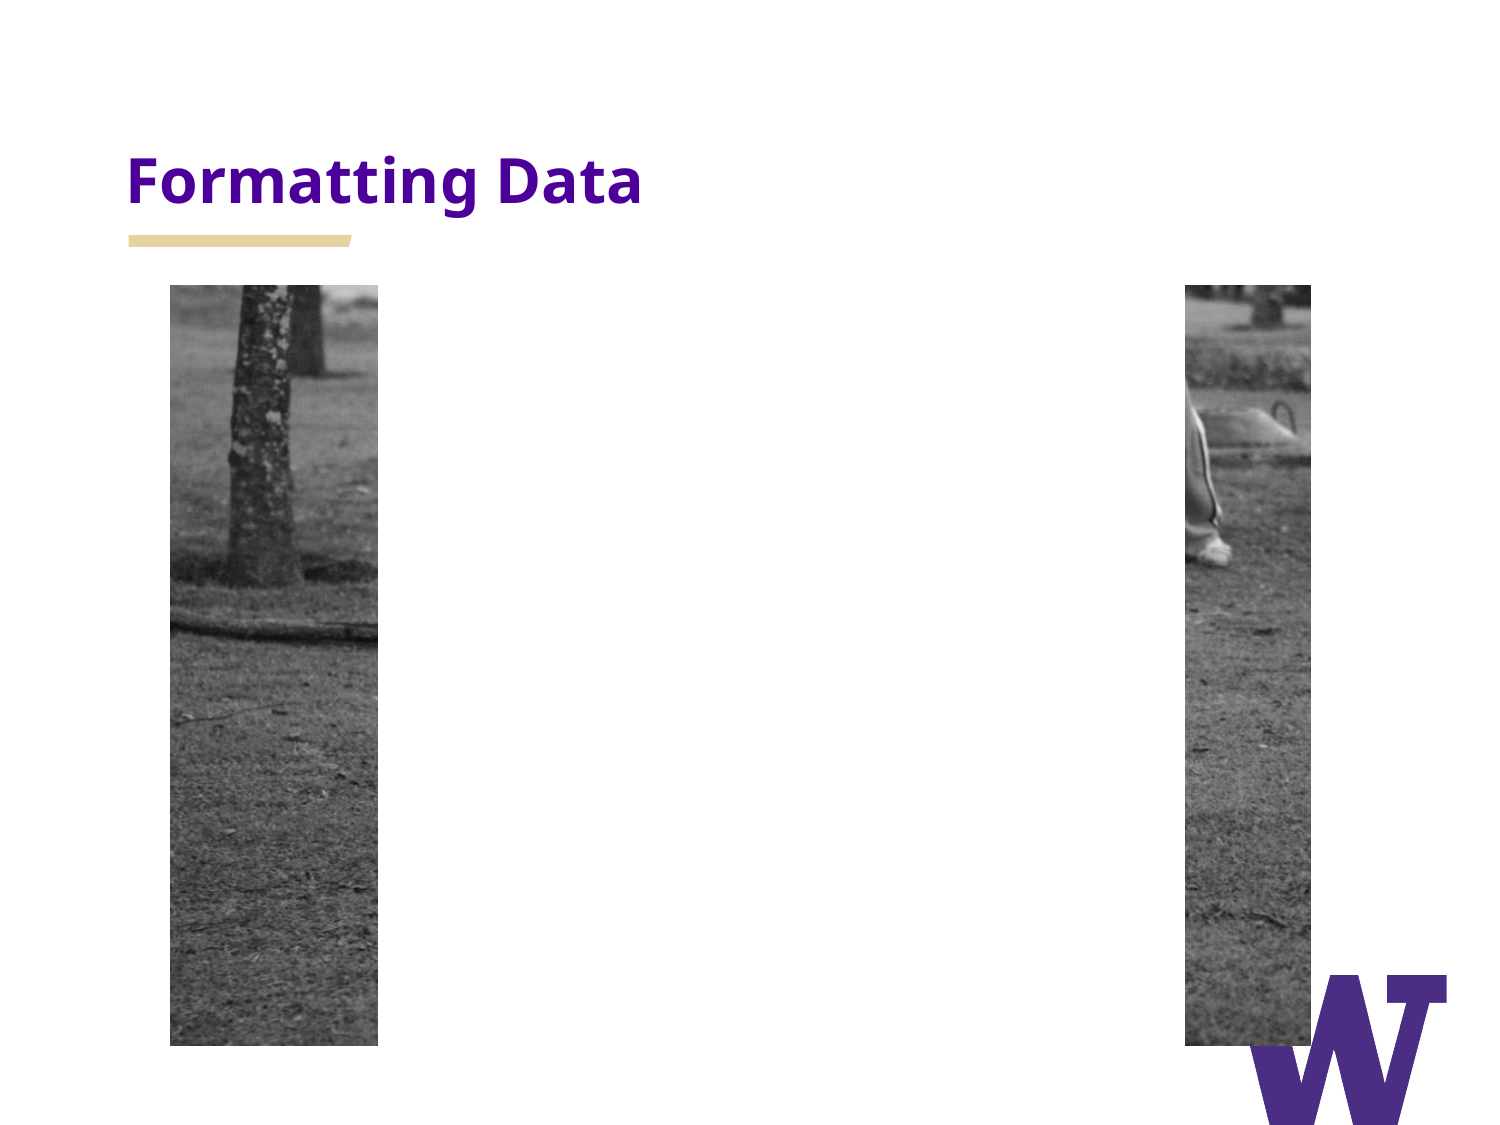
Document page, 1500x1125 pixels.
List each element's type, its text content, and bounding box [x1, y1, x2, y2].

picture [170, 273, 1447, 1125]
title Formatting Data [110, 60, 1453, 224]
picture [128, 235, 352, 247]
